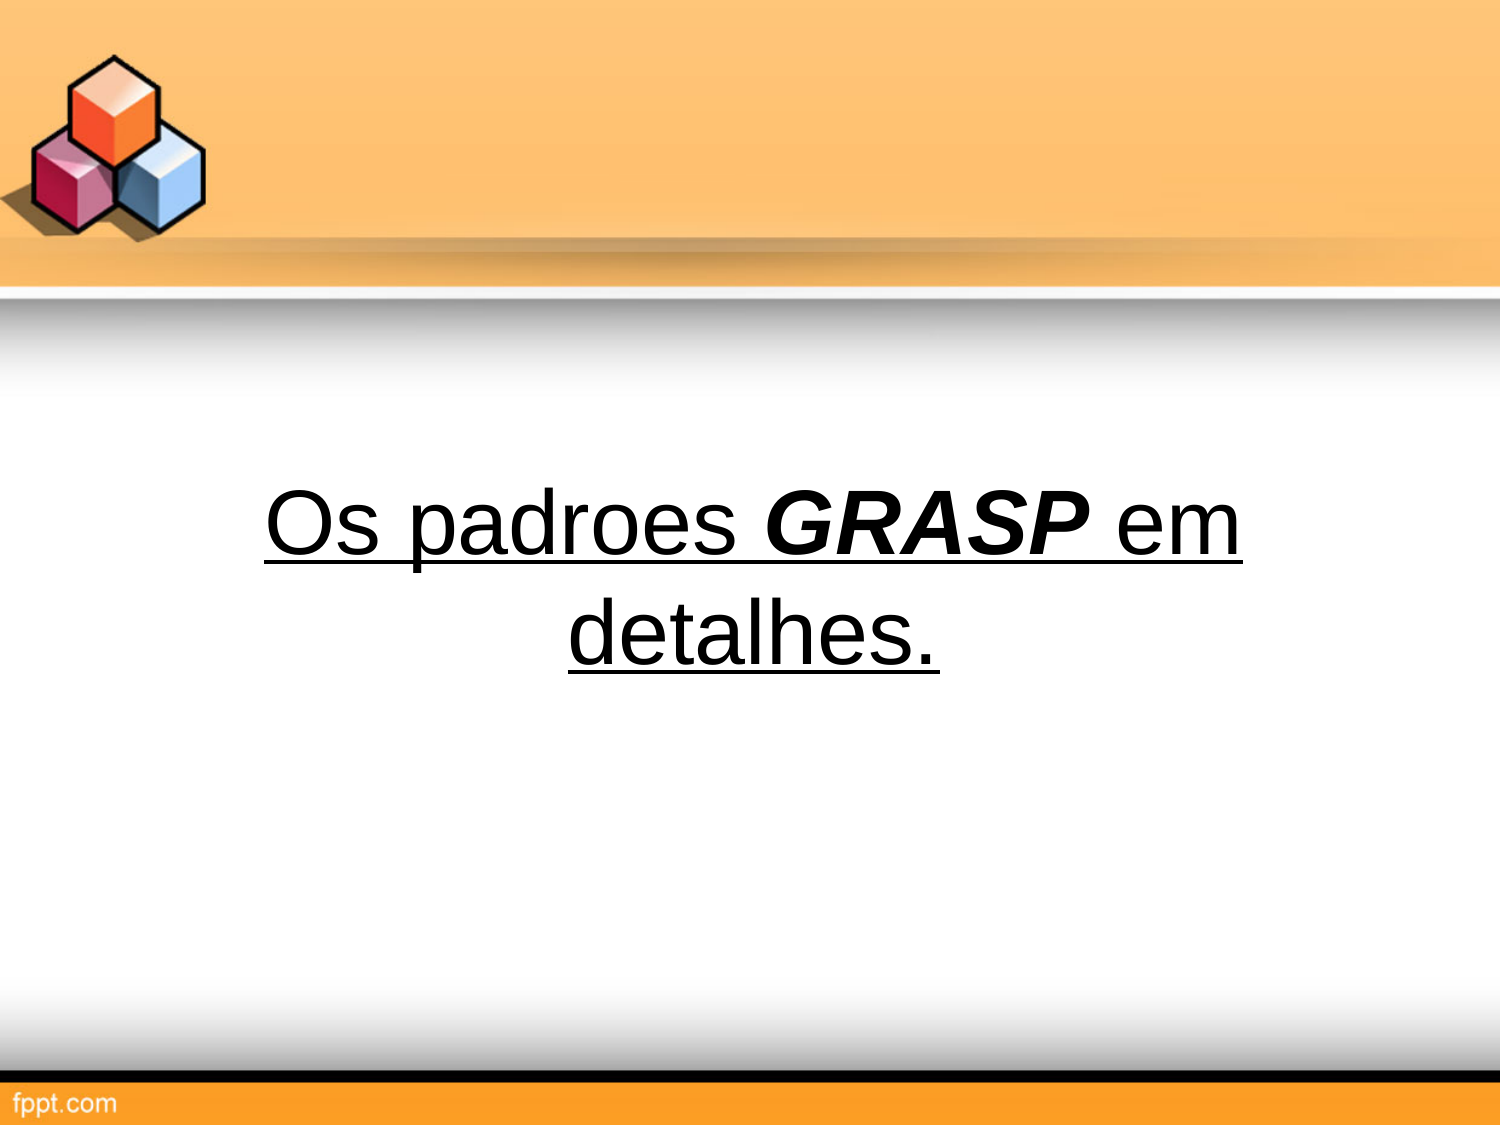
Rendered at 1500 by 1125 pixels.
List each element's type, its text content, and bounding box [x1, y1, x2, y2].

picture [0, 0, 1500, 1125]
title Os padroes GRASP em detalhes. [78, 455, 1429, 691]
